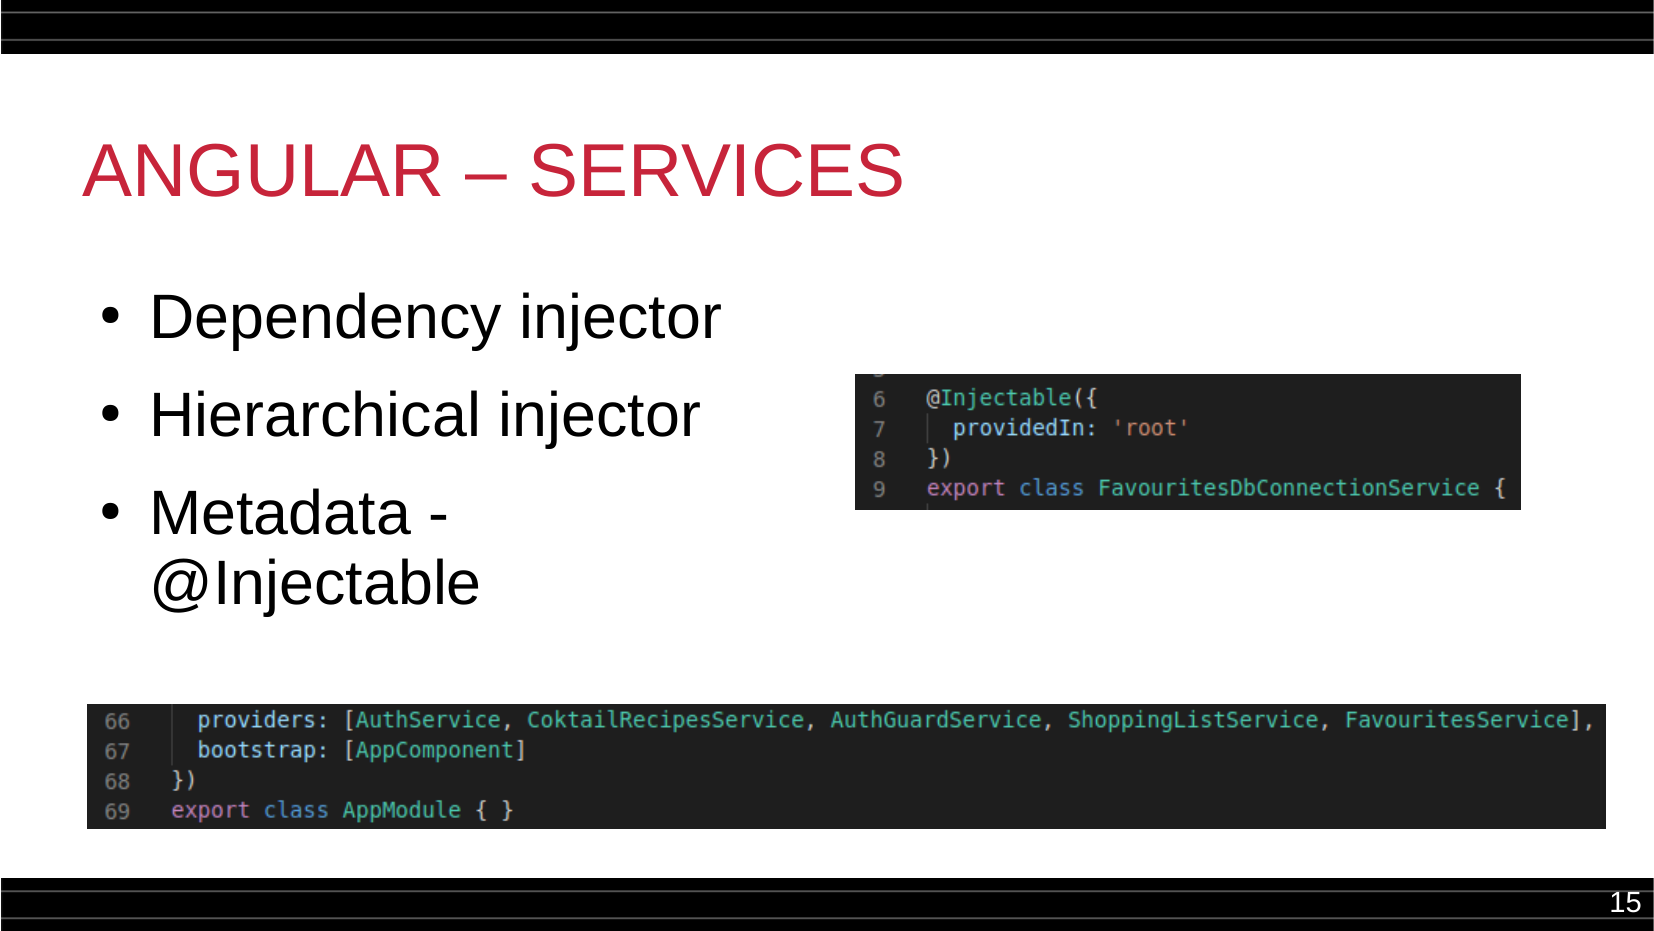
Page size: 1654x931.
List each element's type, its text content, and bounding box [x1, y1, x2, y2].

picture [855, 374, 1521, 510]
list Dependency injector Hierarchical injector Metadata - @Injectable [82, 184, 735, 676]
picture [87, 704, 1606, 829]
title ANGULAR – SERVICES [82, 92, 1571, 249]
picture [1, 0, 1654, 54]
picture [1, 878, 1654, 931]
